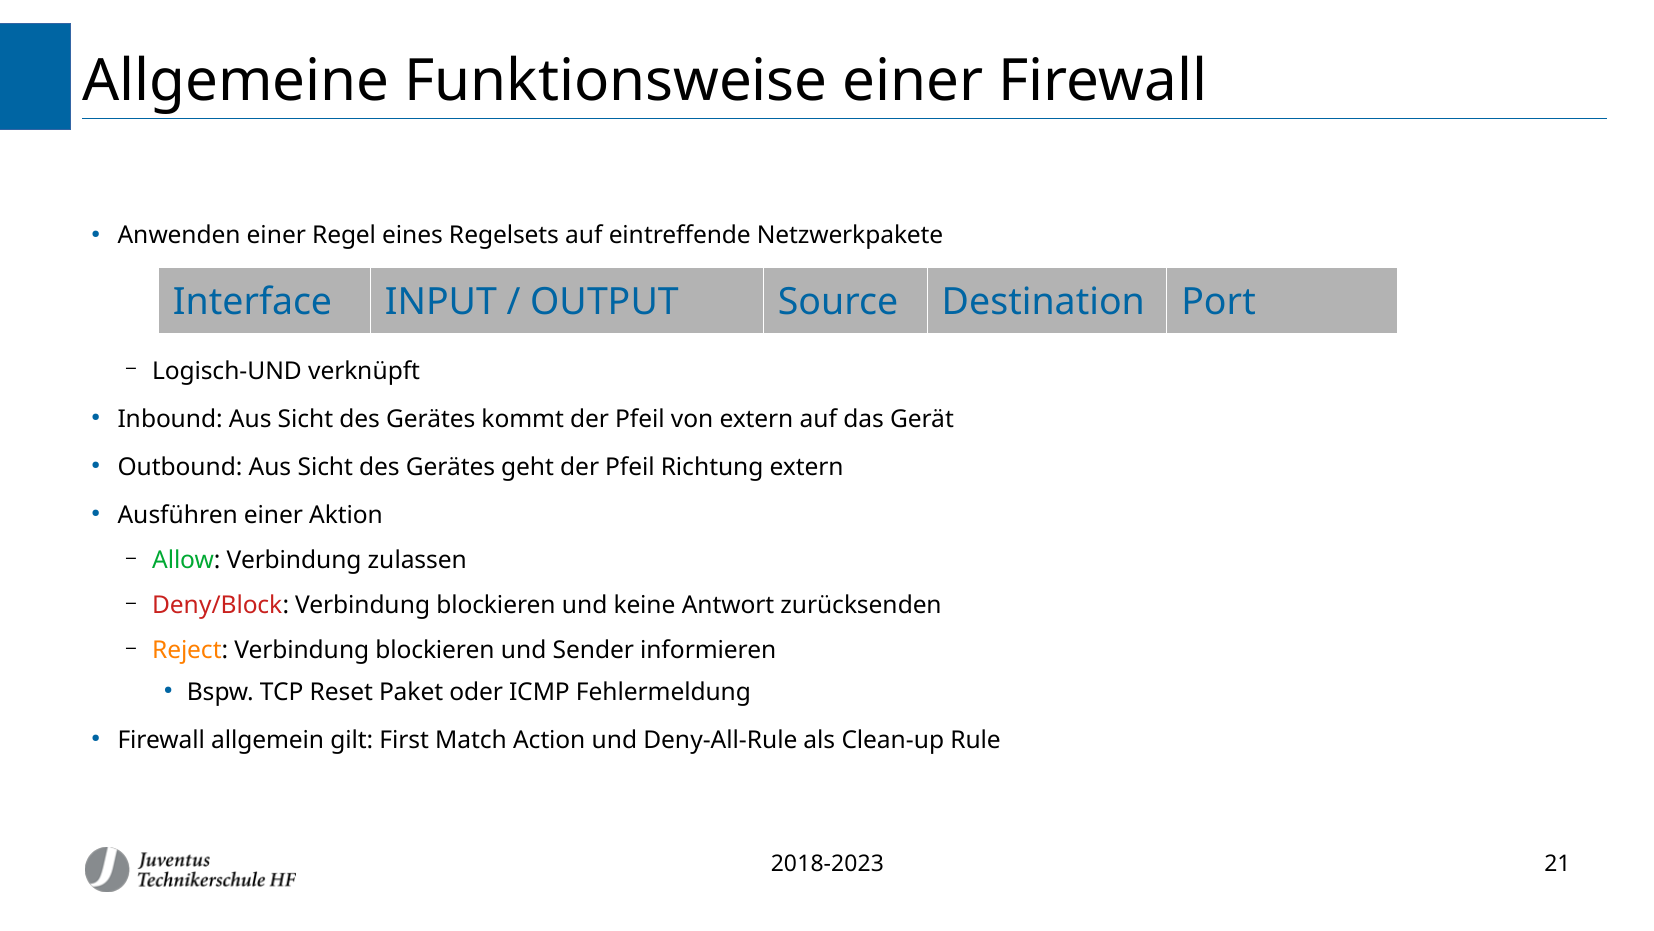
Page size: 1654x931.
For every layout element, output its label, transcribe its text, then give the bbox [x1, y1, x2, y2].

list Anwenden einer Regel eines Regelsets auf eintreffende Netzwerkpakete Logisch-UND verknüpft Inbound: Aus Sicht des Gerätes kommt der Pfeil von extern auf das Gerät Outbound: Aus Sicht des Gerätes geht der Pfeil Richtung extern Ausführen einer Aktion Allow: Verbindung zulassen Deny/Block: Verbindung blockieren und keine Antwort zurücksenden Reject: Verbindung blockieren und Sender informieren Bspw. TCP Reset Paket oder ICMP Fehlermeldung Firewall allgemein gilt: First Match Action und Deny-All-Rule als Clean-up Rule [82, 217, 1571, 758]
table_header Source [764, 268, 927, 333]
picture [85, 847, 296, 892]
table_header Destination [928, 268, 1166, 333]
table_header Port [1167, 268, 1397, 333]
table_header Interface [159, 268, 370, 333]
title Allgemeine Funktionsweise einer Firewall [82, 37, 1571, 119]
table_header INPUT / OUTPUT [371, 268, 763, 333]
